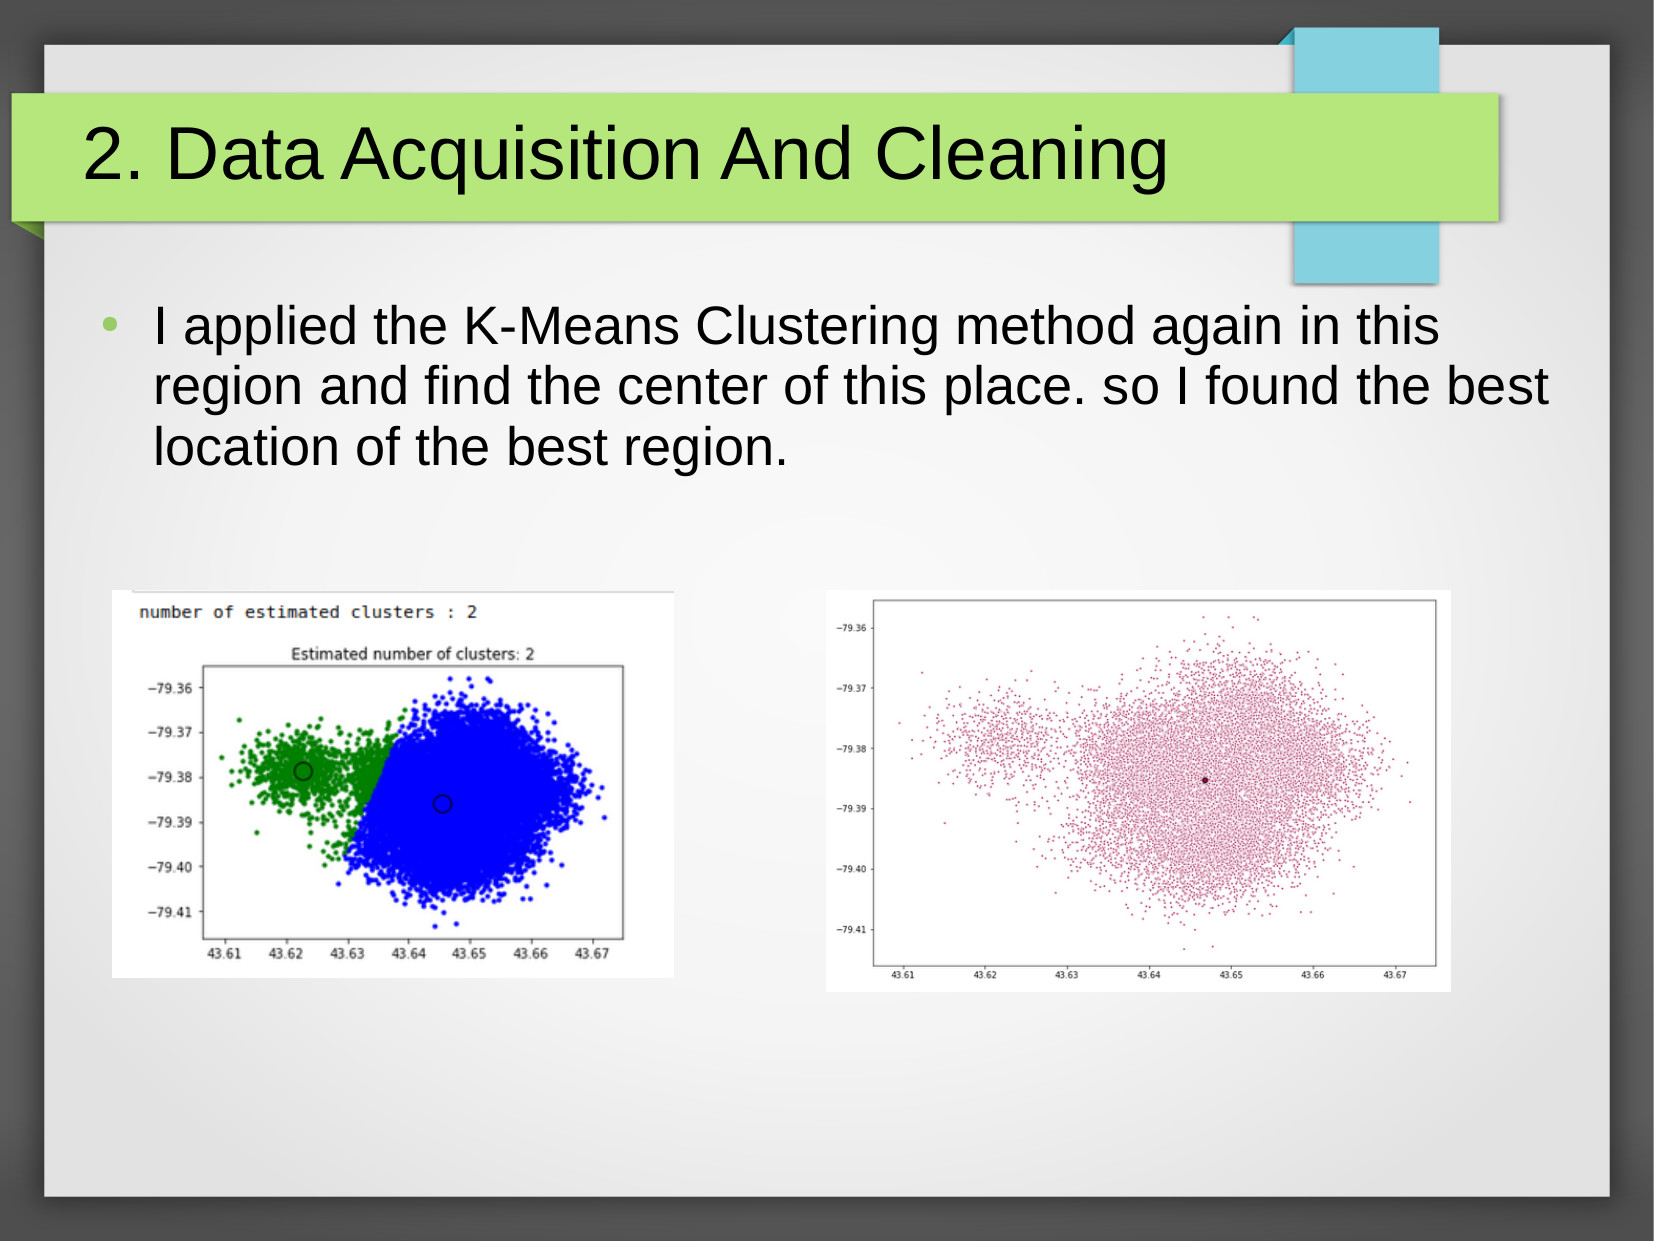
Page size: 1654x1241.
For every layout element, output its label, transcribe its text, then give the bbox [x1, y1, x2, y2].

list I applied the K-Means Clustering method again in this region and find the center of this place. so I found the best location of the best region. [82, 295, 1571, 1015]
title 2. Data Acquisition And Cleaning [82, 94, 1264, 213]
picture [0, 0, 1654, 1241]
